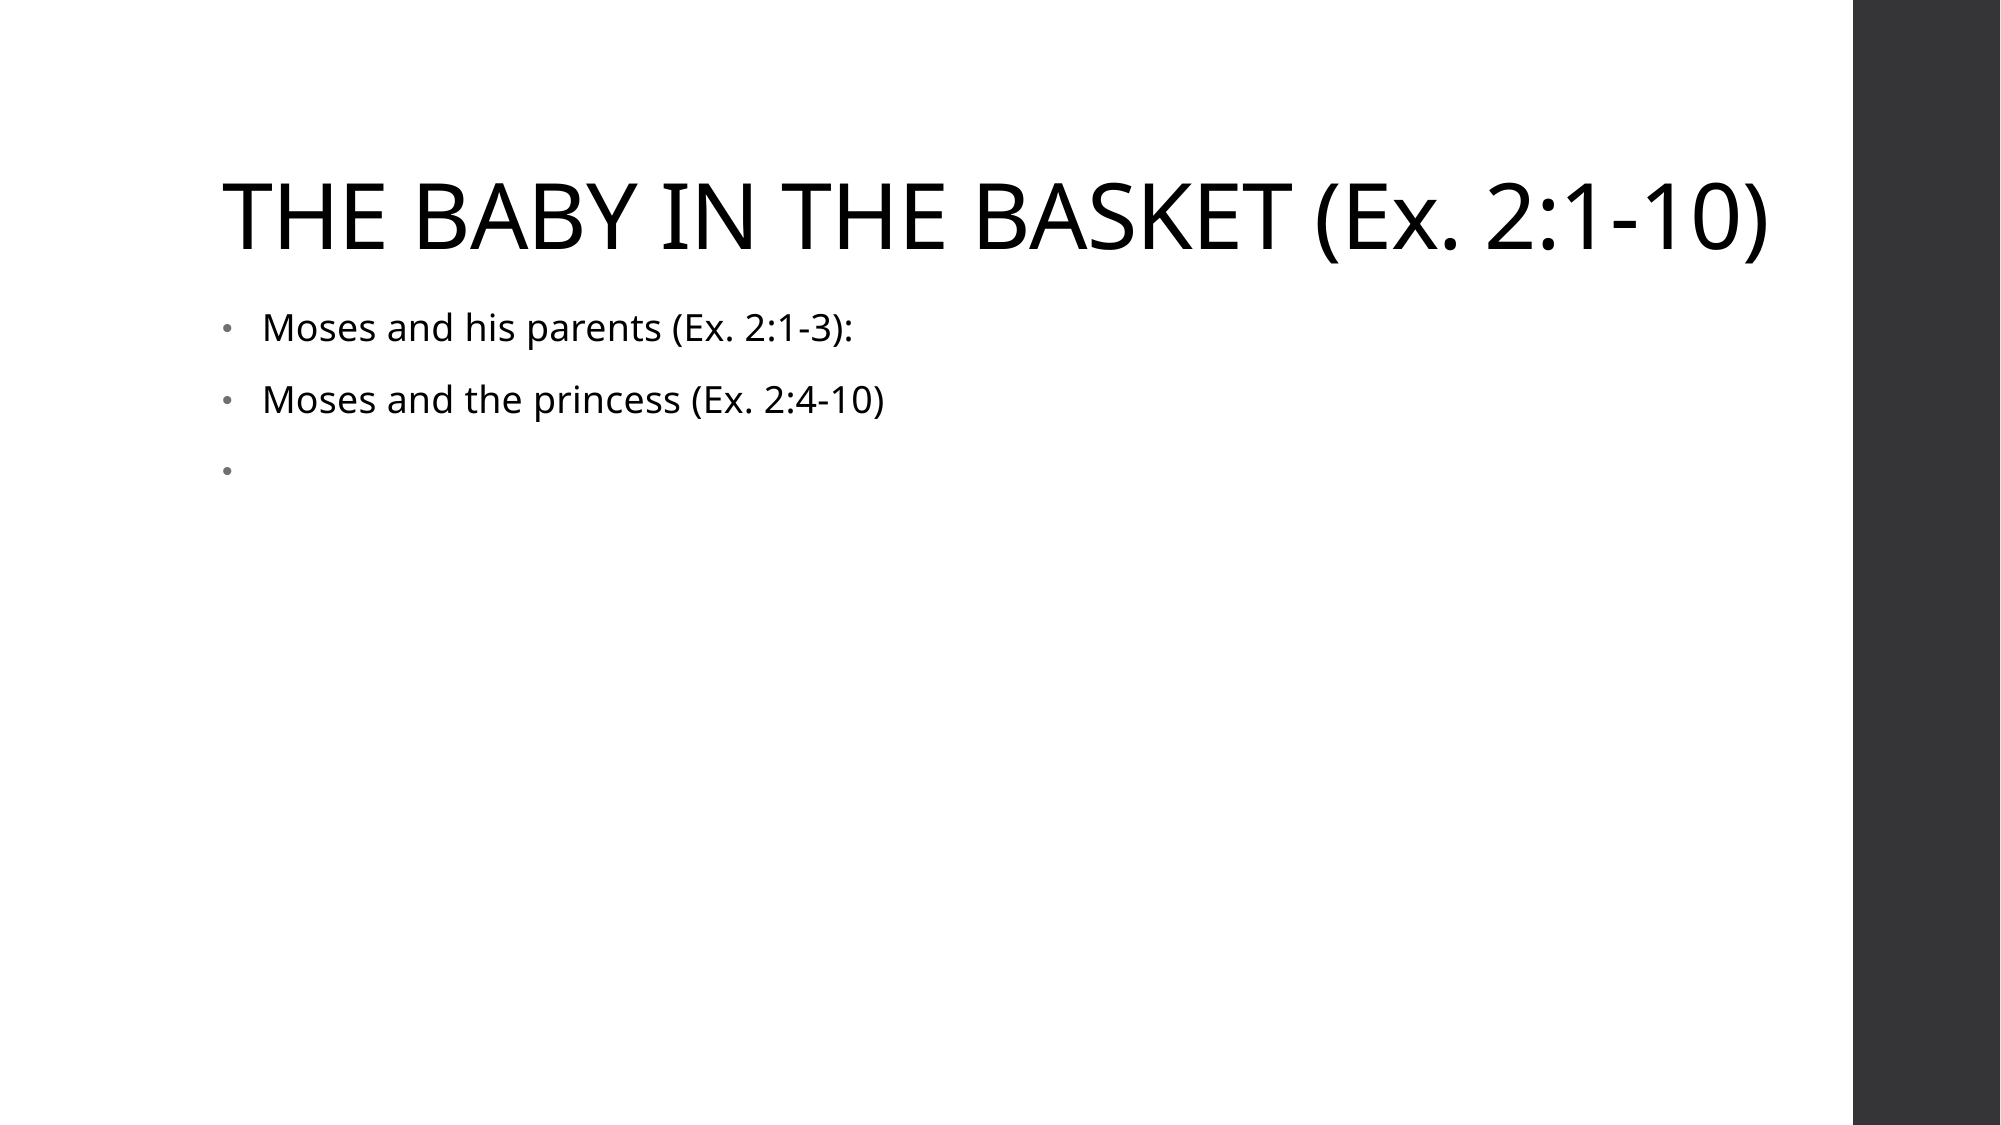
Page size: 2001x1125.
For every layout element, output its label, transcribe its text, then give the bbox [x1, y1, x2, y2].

list Moses and his parents (Ex. 2:1-3): Moses and the princess (Ex. 2:4-10) [206, 299, 1617, 1014]
title THE BABY IN THE BASKET (Ex. 2:1-10) [206, 60, 1797, 278]
